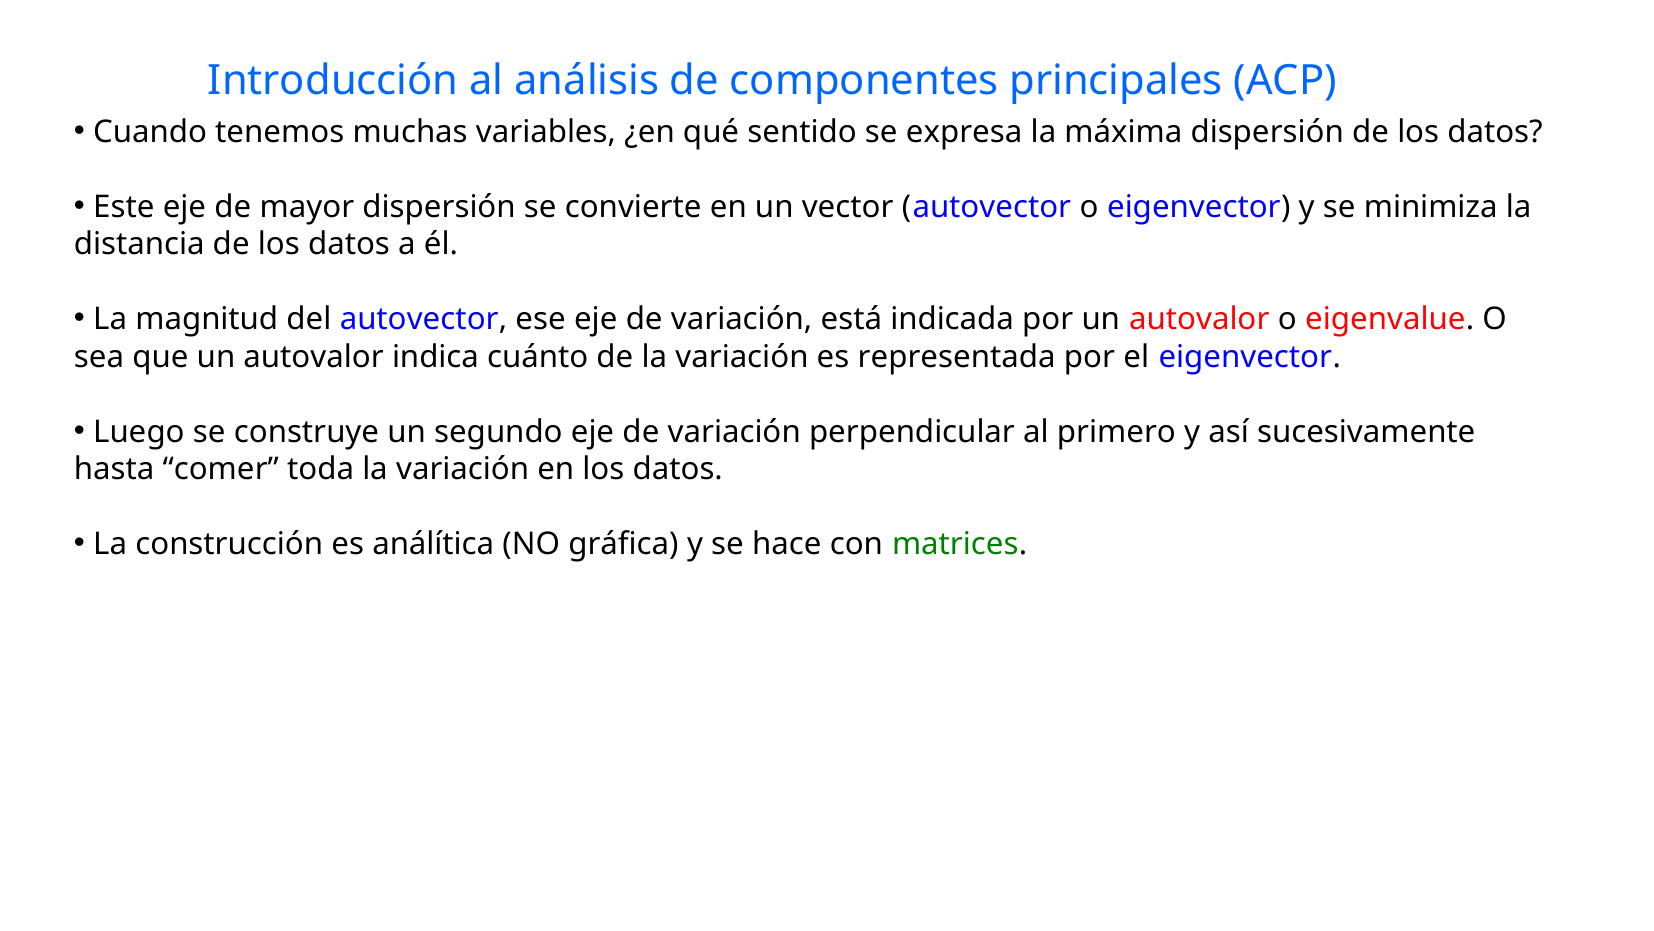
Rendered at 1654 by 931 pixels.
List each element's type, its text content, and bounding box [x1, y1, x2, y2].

text_box Cuando tenemos muchas variables, ¿en qué sentido se expresa la máxima dispersión de los datos? Este eje de mayor dispersión se convierte en un vector (autovector o eigenvector) y se minimiza la distancia de los datos a él. La magnitud del autovector, ese eje de variación, está indicada por un autovalor o eigenvalue. O sea que un autovalor indica cuánto de la variación es representada por el eigenvector. Luego se construye un segundo eje de variación perpendicular al primero y así sucesivamente hasta “comer” toda la variación en los datos. La construcción es análítica (NO gráfica) y se hace con matrices. [59, 103, 1571, 569]
text_box Introducción al análisis de componentes principales (ACP) [193, 45, 1353, 111]
